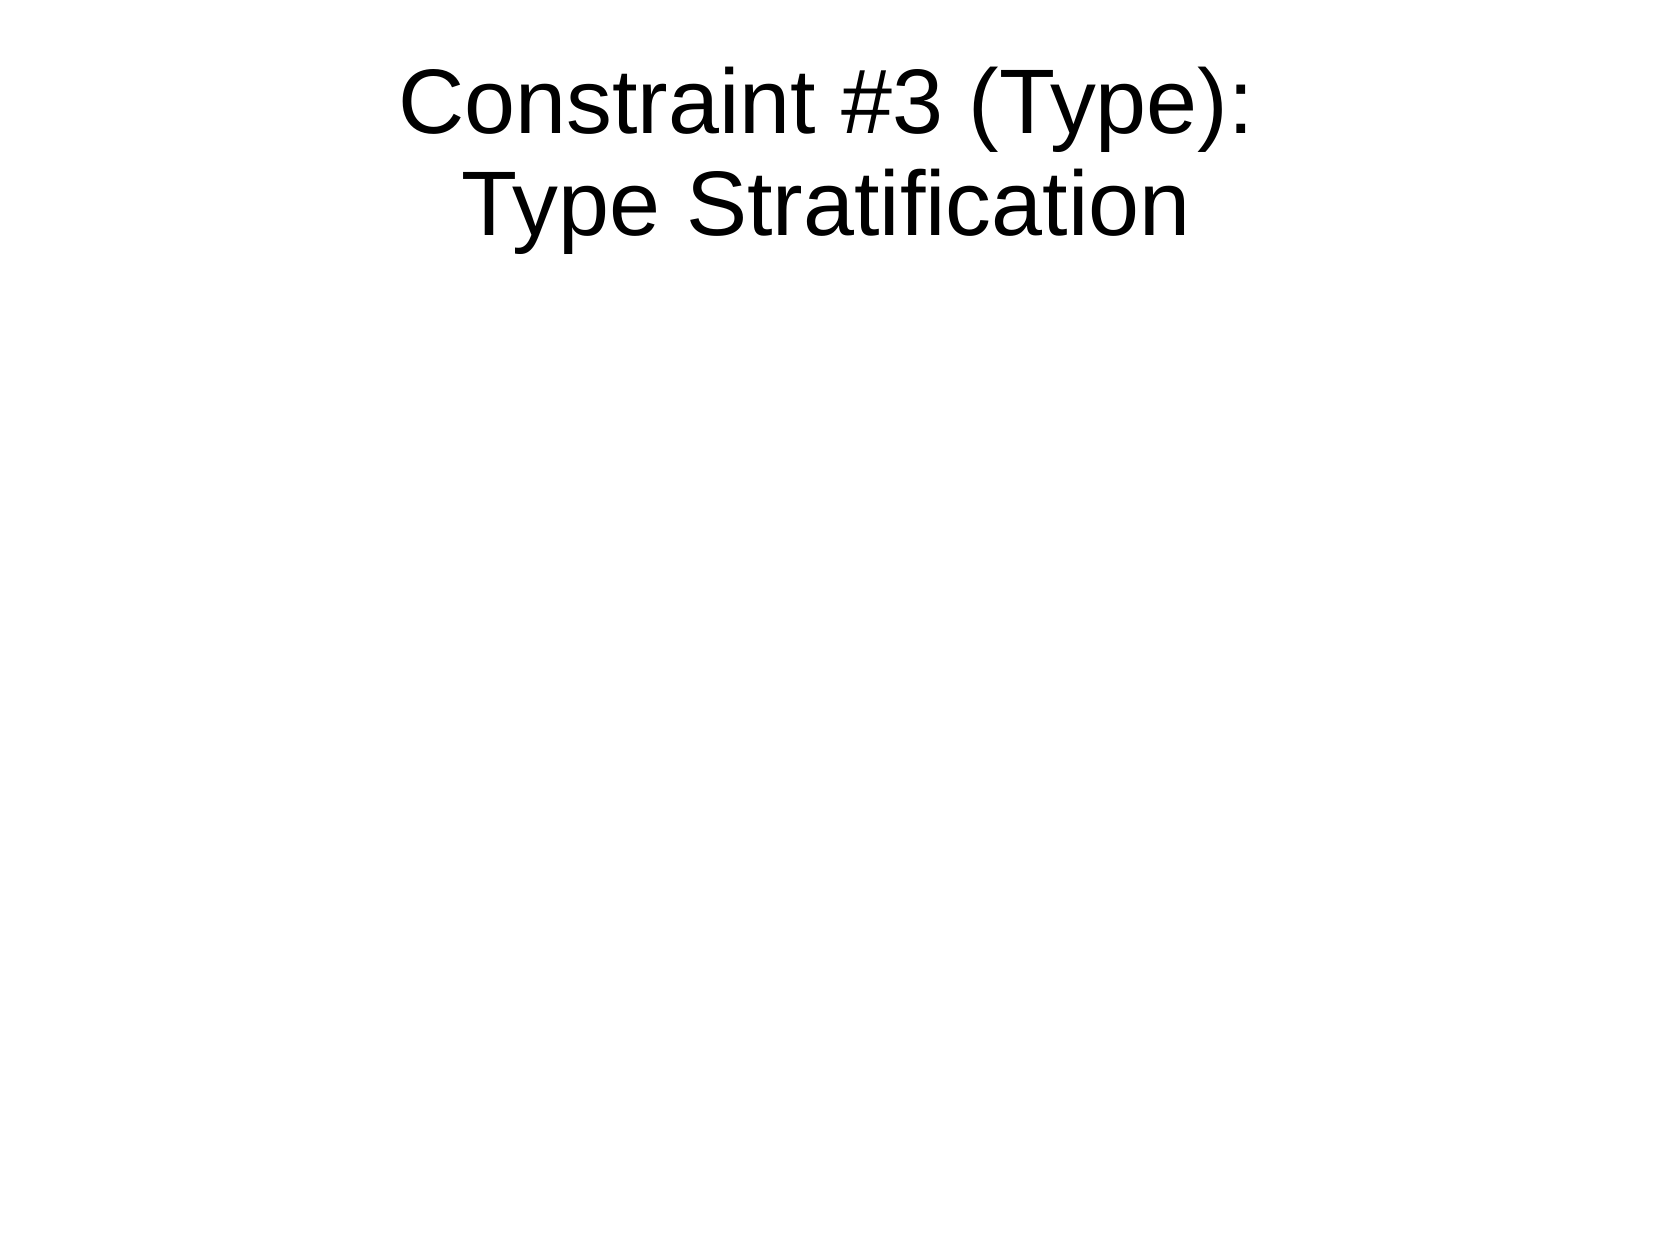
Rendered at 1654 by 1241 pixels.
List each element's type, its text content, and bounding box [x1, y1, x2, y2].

title Constraint #3 (Type): Type Stratification [82, 49, 1571, 257]
